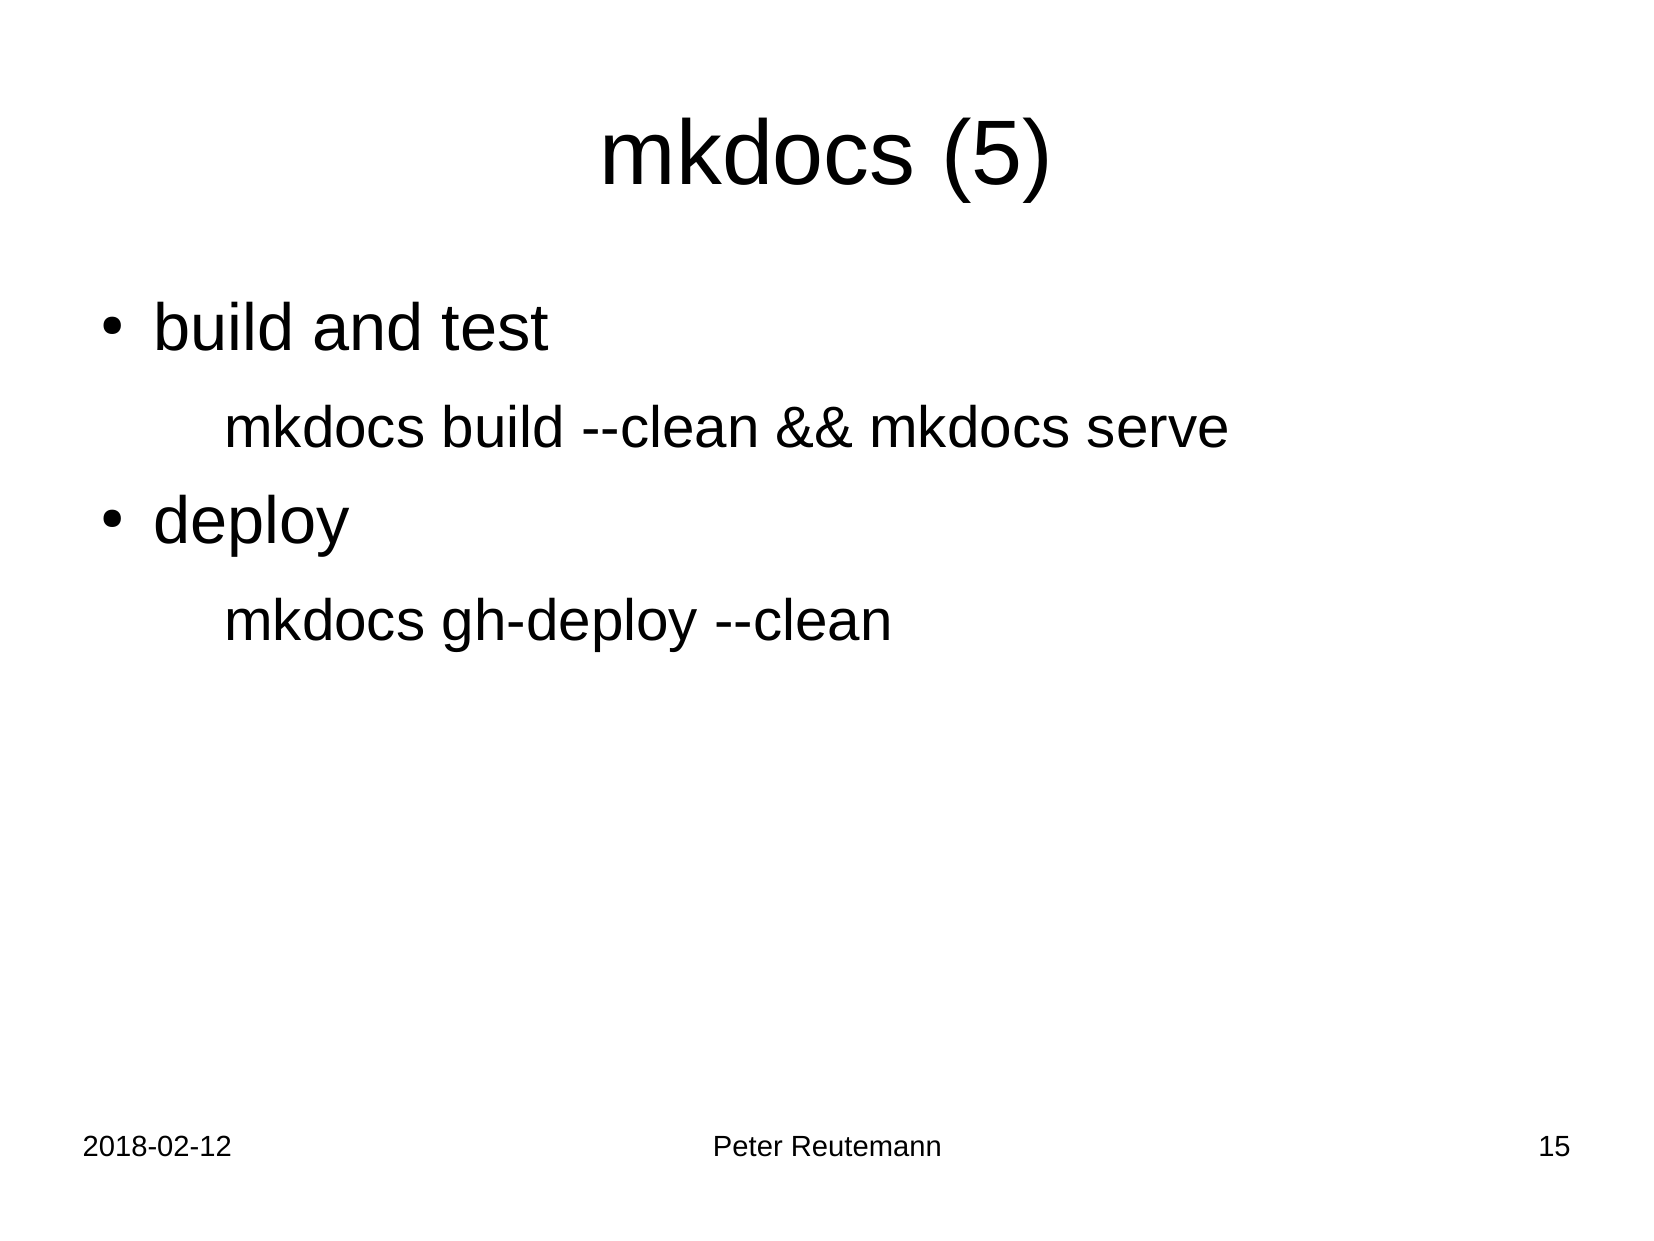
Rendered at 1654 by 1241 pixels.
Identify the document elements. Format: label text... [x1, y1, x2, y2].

list build and test mkdocs build --clean && mkdocs serve deploy mkdocs gh-deploy --clean [82, 290, 1538, 1010]
title mkdocs (5) [82, 49, 1571, 257]
